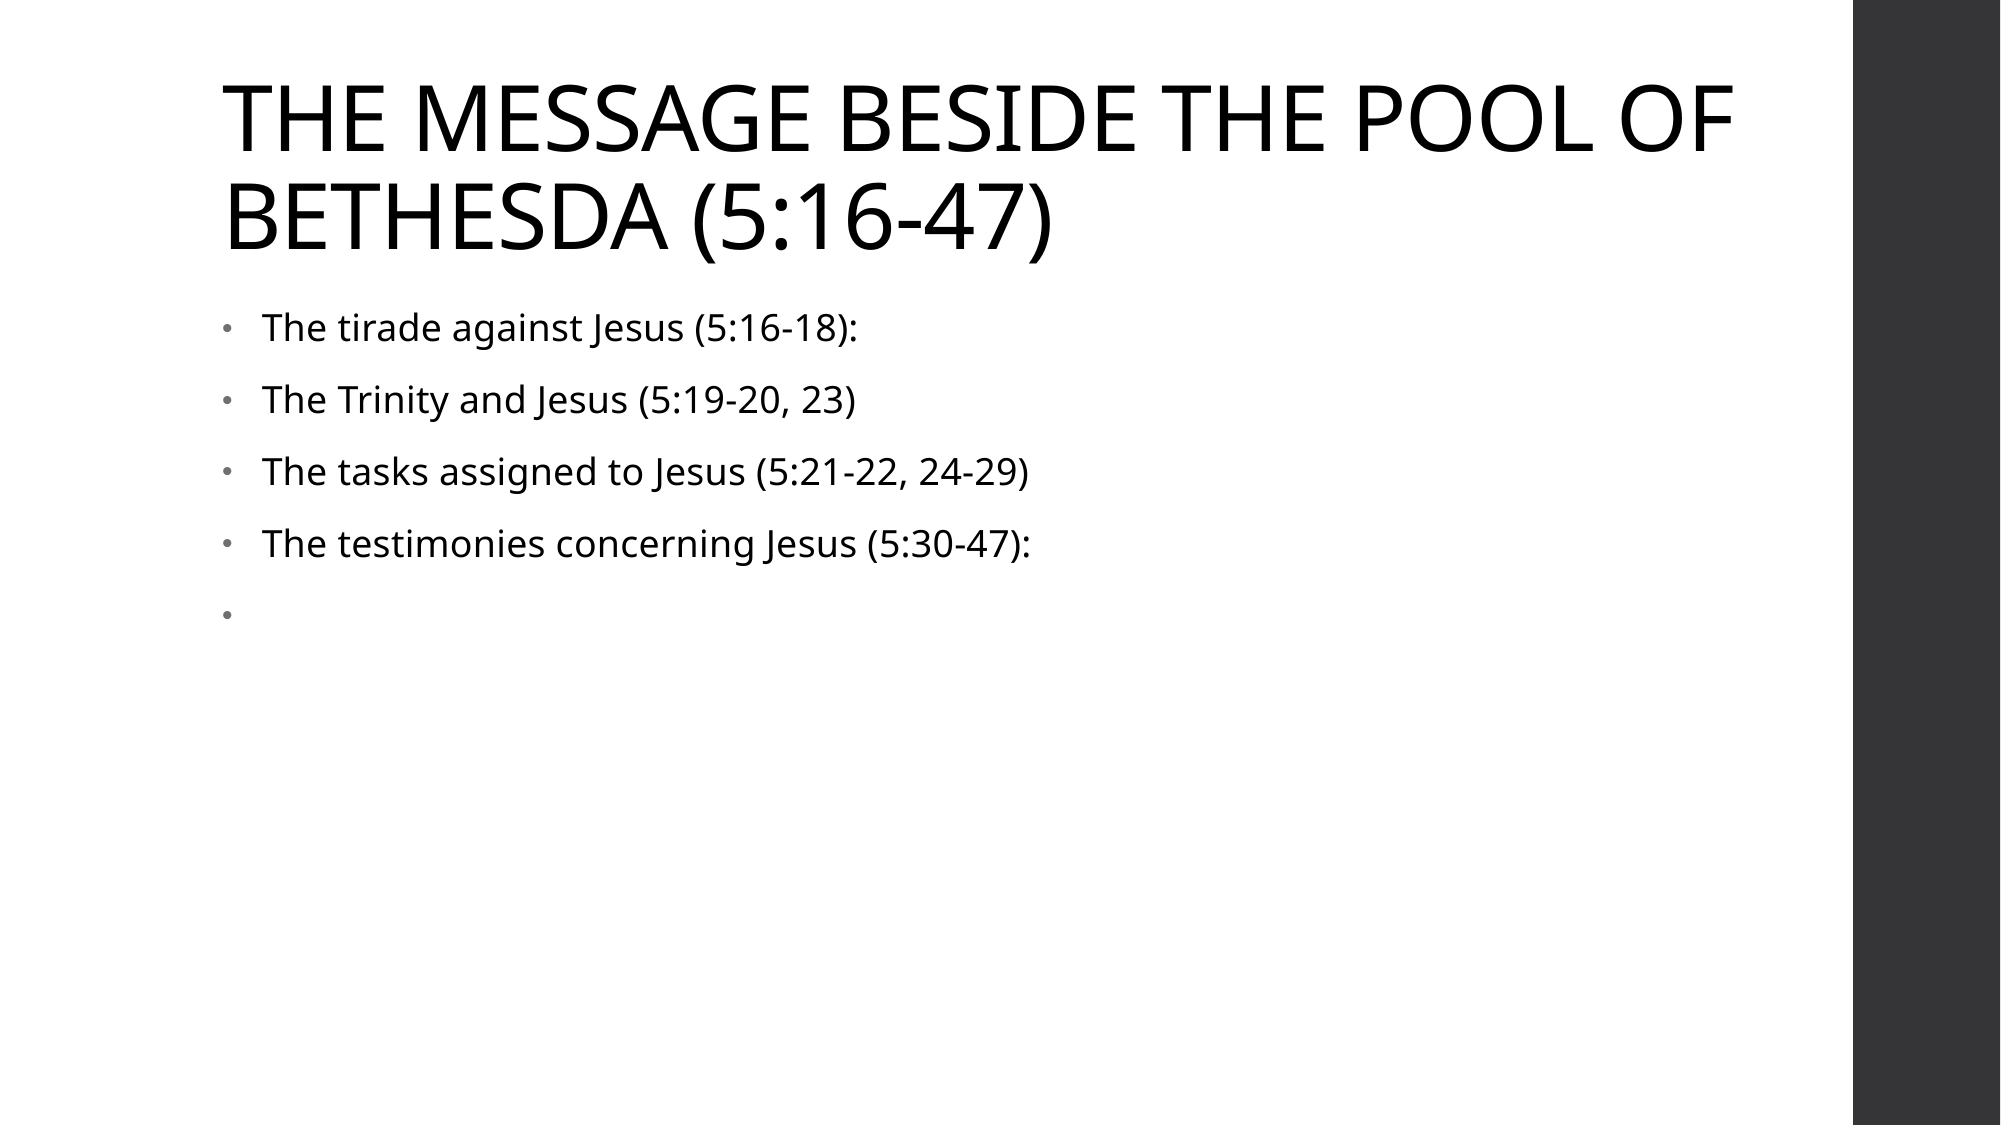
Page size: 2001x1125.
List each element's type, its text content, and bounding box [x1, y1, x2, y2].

list The tirade against Jesus (5:16-18): The Trinity and Jesus (5:19-20, 23) The tasks assigned to Jesus (5:21-22, 24-29) The testimonies concerning Jesus (5:30-47): [206, 299, 1617, 1014]
title THE MESSAGE BESIDE THE POOL OF BETHESDA (5:16-47) [206, 60, 1797, 278]
